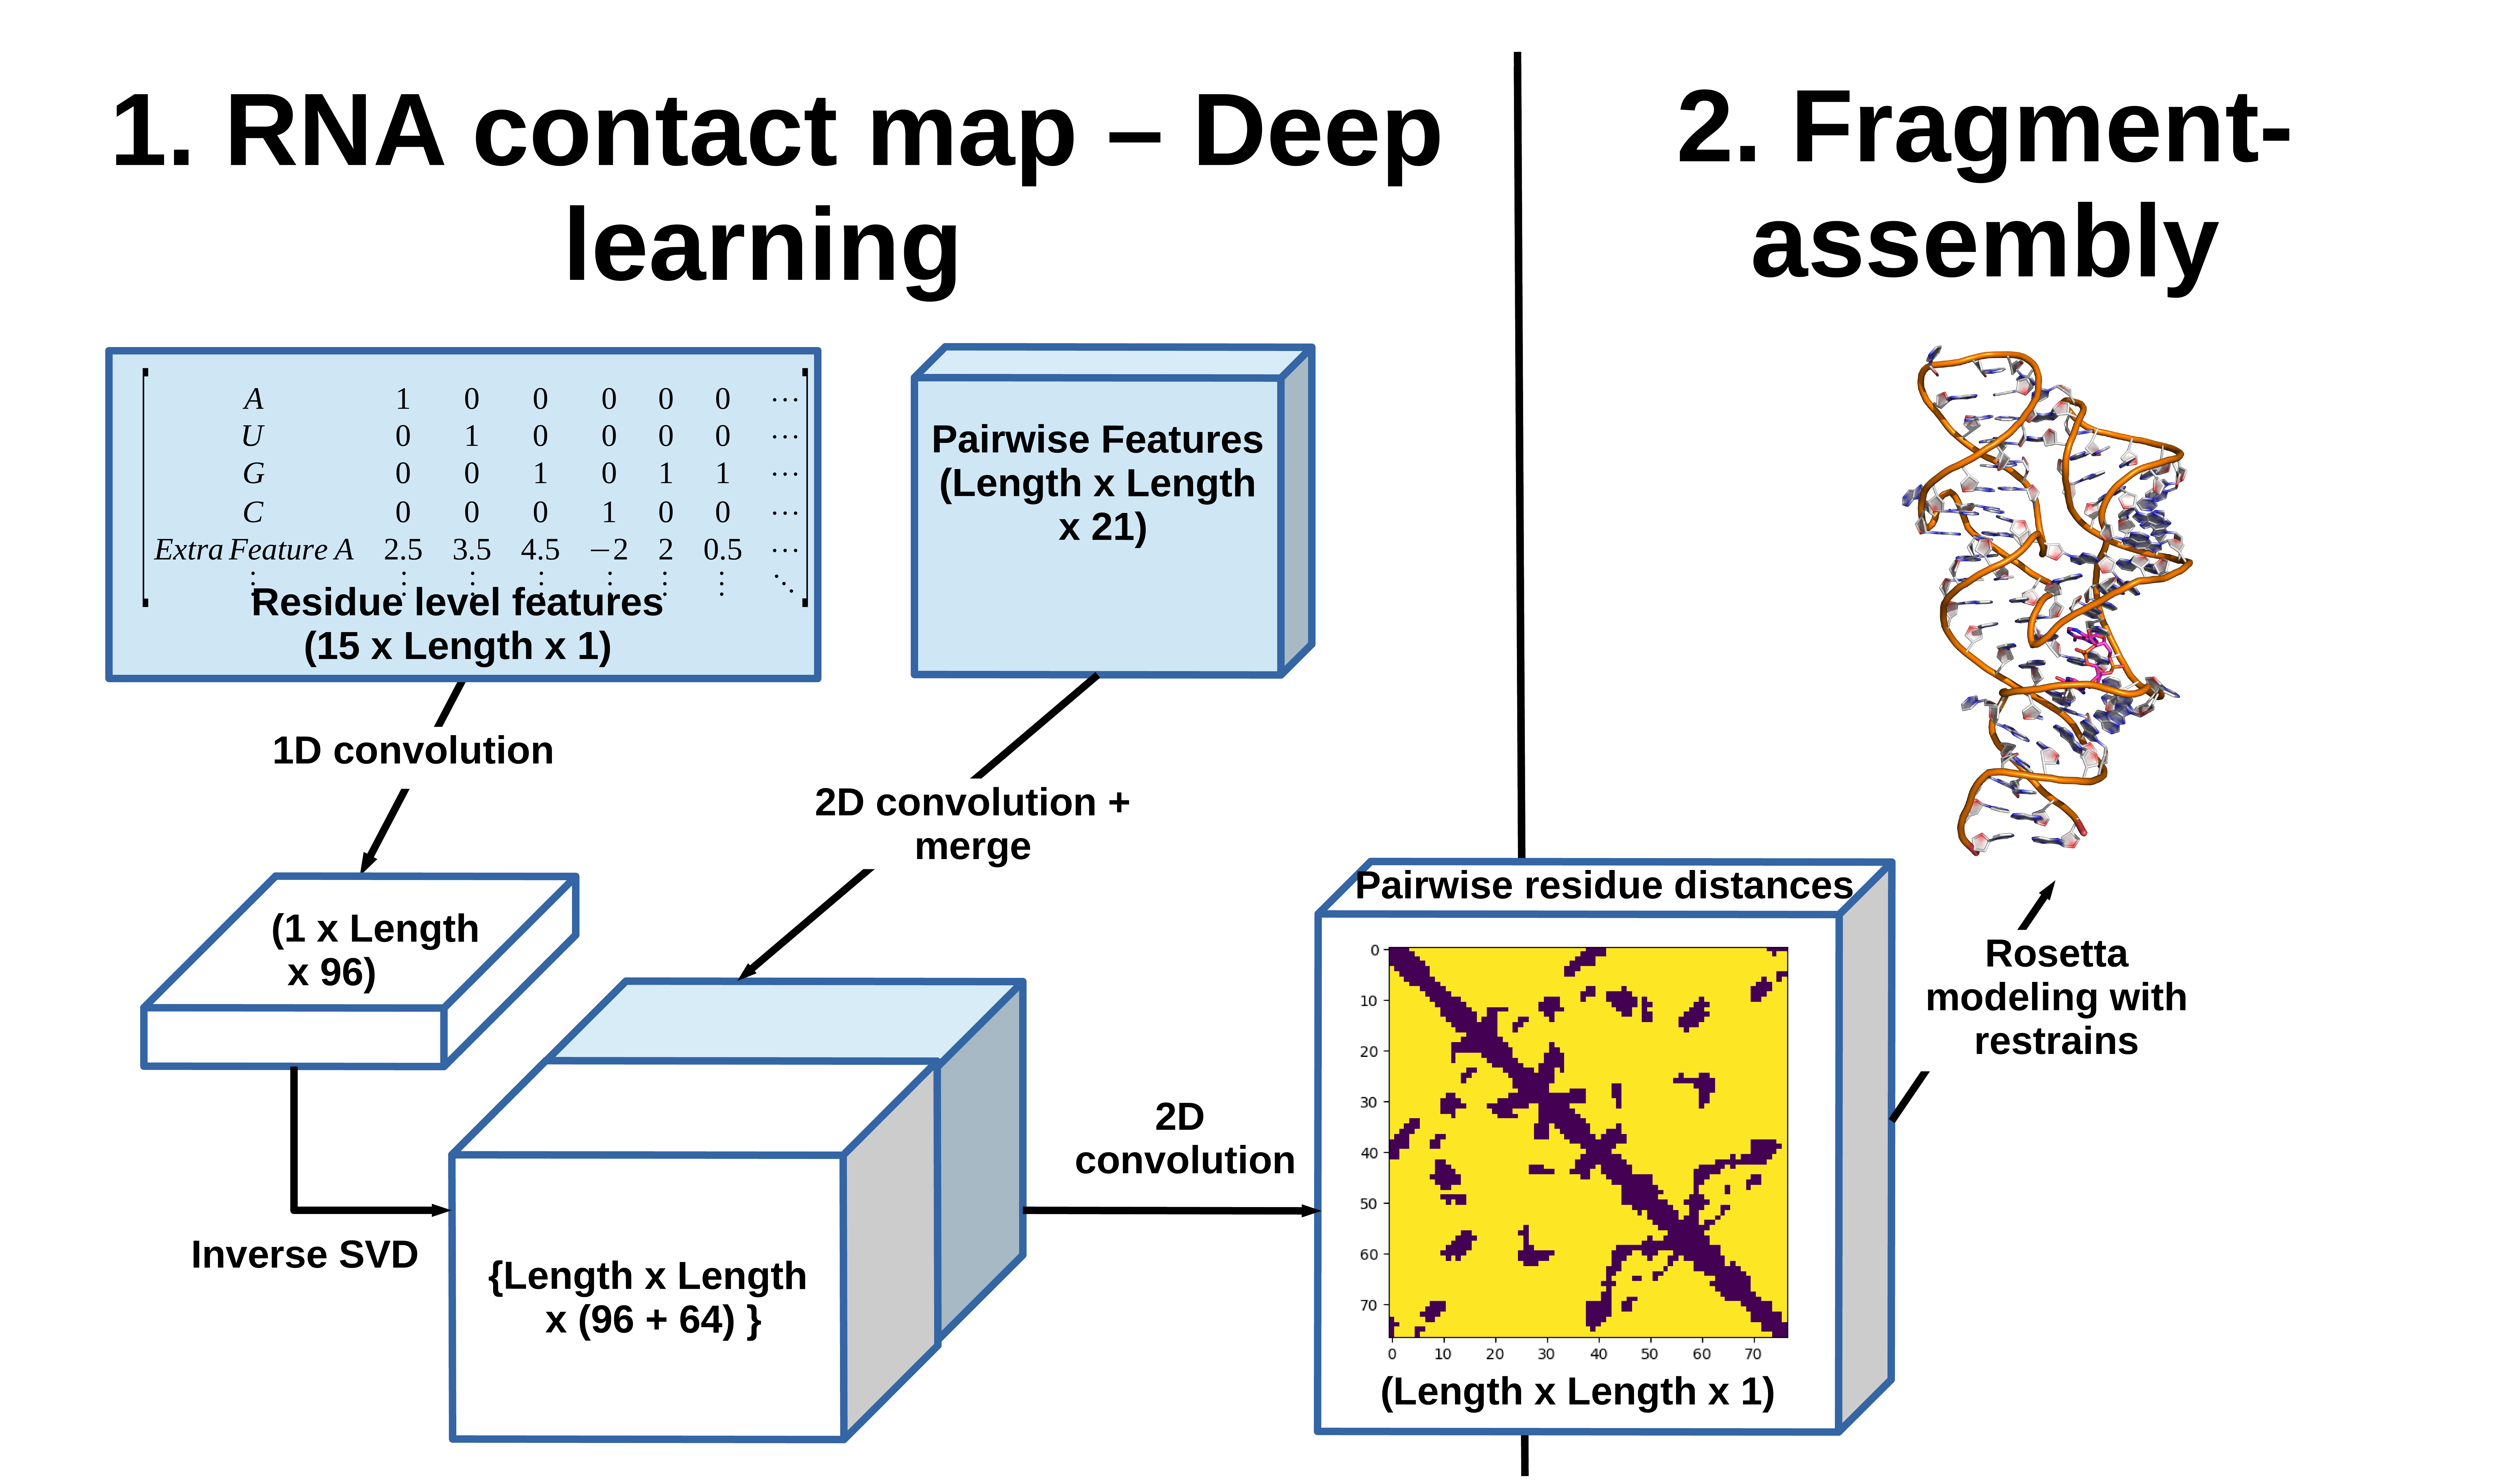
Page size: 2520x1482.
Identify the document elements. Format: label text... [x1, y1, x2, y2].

text_box 2D convolution [1061, 1093, 1310, 1203]
title 2. Fragment- assembly [1504, 60, 2466, 307]
picture [1334, 941, 1820, 1375]
text_box (1 x Length x 96) [144, 1008, 444, 1067]
text_box (Length x Length x 1) [1317, 924, 1839, 1432]
text_box Inverse SVD [180, 1231, 430, 1341]
title 1. RNA contact map – Deep learning [56, 60, 1499, 314]
text_box {Length x Length x (96 + 64) } [452, 1155, 844, 1440]
text_box Pairwise residue distances [1308, 862, 1901, 924]
chart [133, 366, 818, 608]
text_box 1D convolution [269, 727, 615, 789]
text_box 2D convolution + merge [800, 779, 1146, 869]
text_box [937, 982, 1023, 1340]
text_box Pairwise Features (Length x Length x 21) [914, 378, 1281, 675]
text_box Residue level features (15 x Length x 1) [109, 350, 818, 679]
text_box Rosetta modeling with restrains [1908, 930, 2206, 1071]
picture [1747, 307, 2364, 880]
